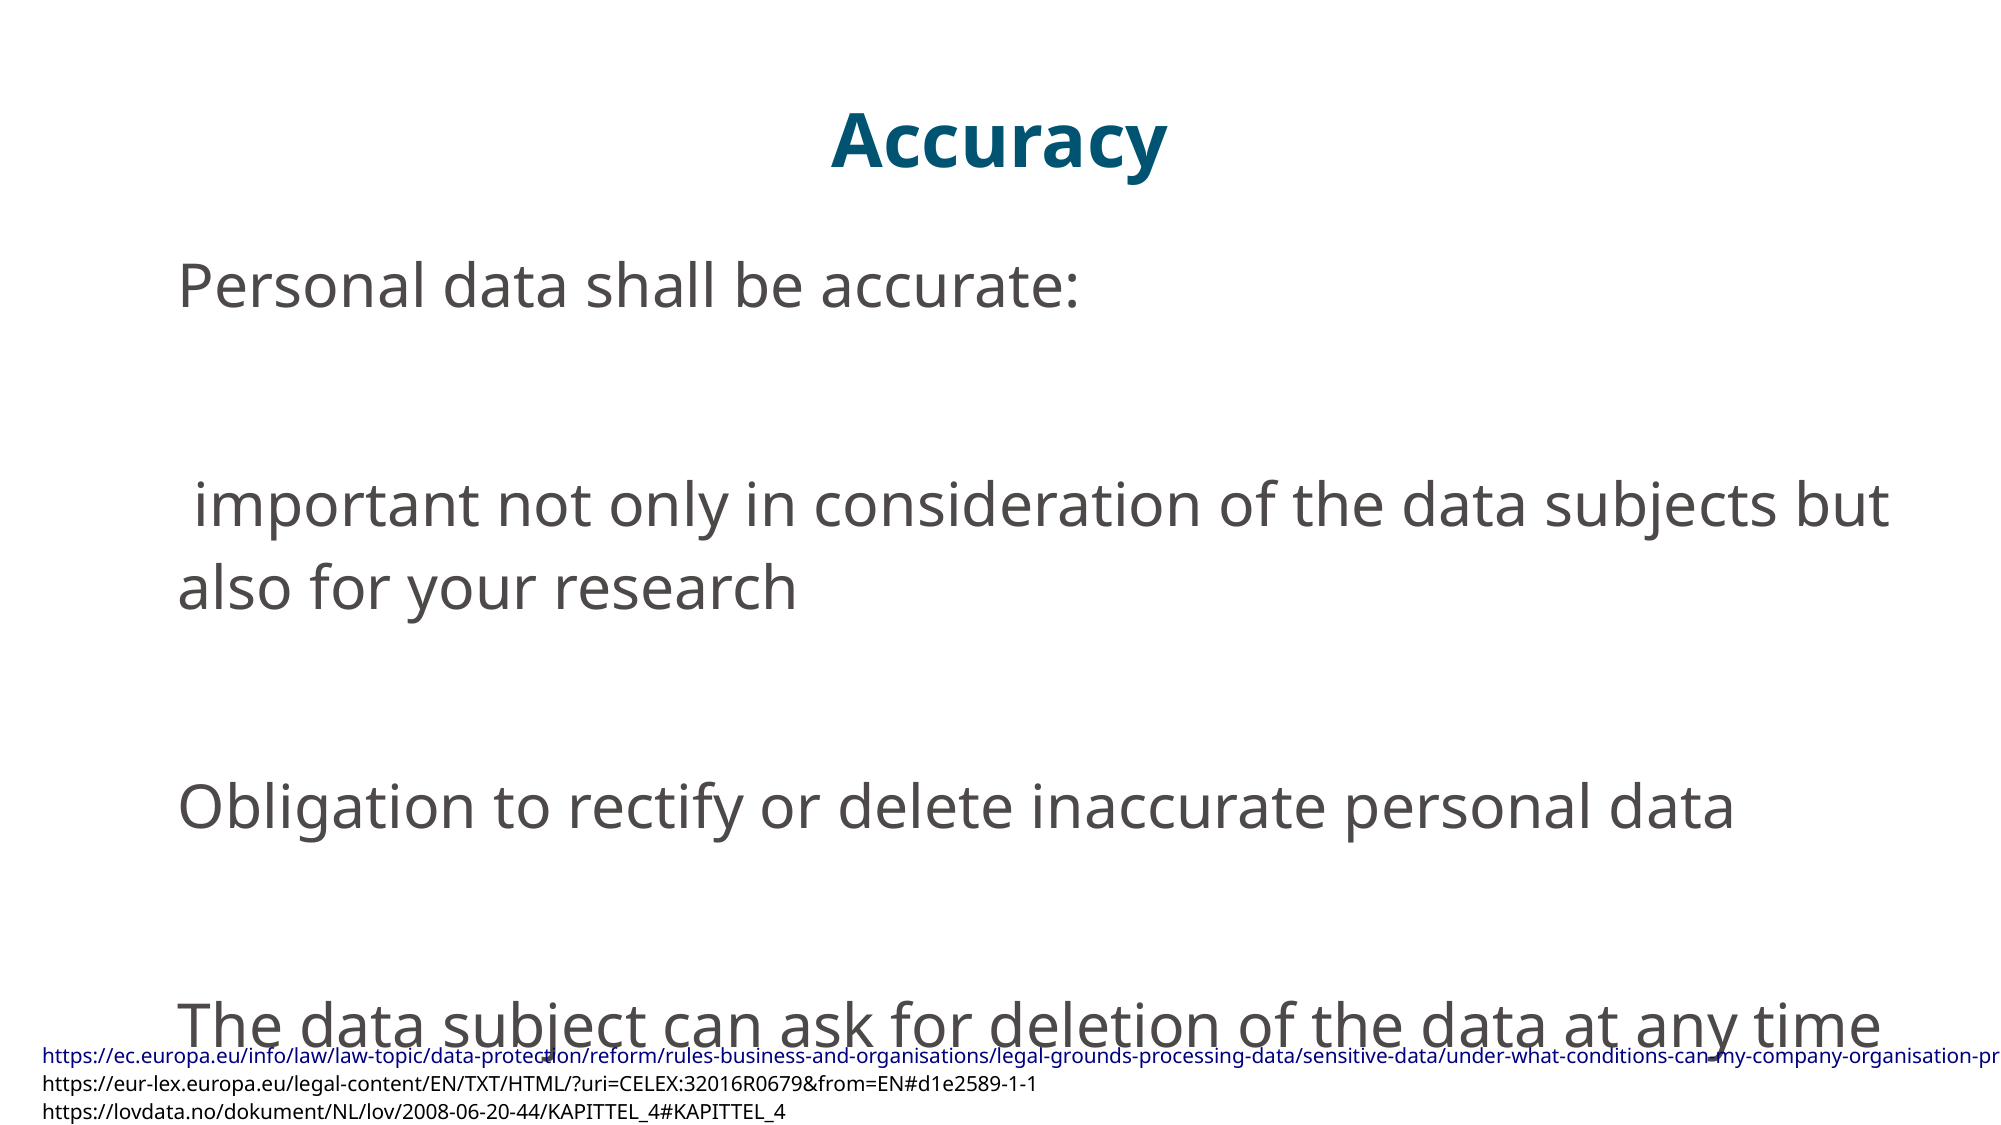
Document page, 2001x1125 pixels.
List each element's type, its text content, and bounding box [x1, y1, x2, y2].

text_box https://ec.europa.eu/info/law/law-topic/data-protection/reform/rules-business-and-organisations/legal-grounds-processing-data/sensitive-data/under-what-conditions-can-my-company-organisation-process-sensitive-data_en https://eur-lex.europa.eu/legal-content/EN/TXT/HTML/?uri=CELEX:32016R0679&from=EN#d1e2589-1-1 https://lovdata.no/dokument/NL/lov/2008-06-20-44/KAPITTEL_4#KAPITTEL_4 [27, 1033, 1986, 1125]
list Personal data shall be accurate: important not only in consideration of the data subjects but also for your research Obligation to rectify or delete inaccurate personal data The data subject can ask for deletion of the data at any time [113, 242, 1914, 1033]
title Accuracy [99, 44, 1900, 233]
